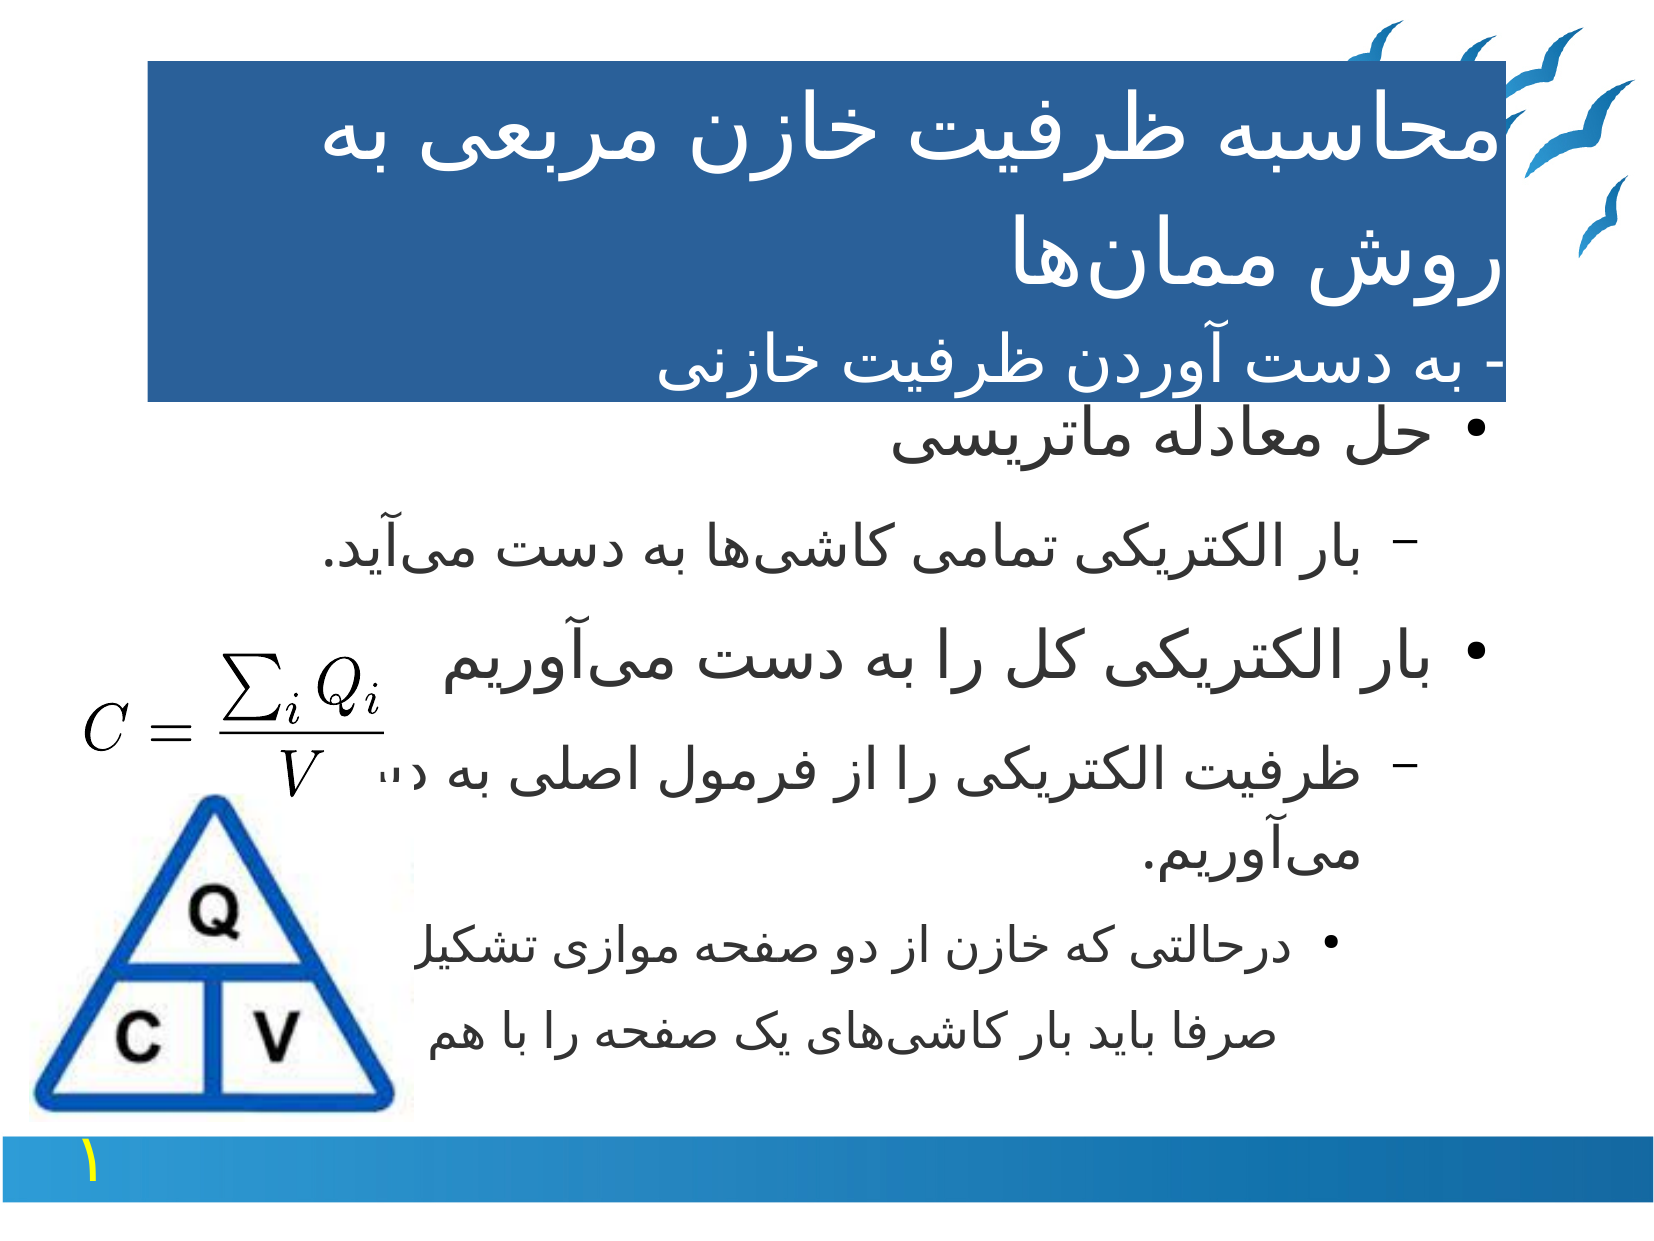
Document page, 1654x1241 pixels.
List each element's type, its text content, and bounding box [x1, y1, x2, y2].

list حل معادله ماتریسی بار الکتریکی تمامی کاشی‌ها به دست می‌آید. بار الکتریکی کل را به دست می‌آوریم ظرفیت الکتریکی را از فرمول اصلی به دست می‌آوریم. درحالتی که خازن از دو صفحه موازی تشکیل شده است، صرفا باید بار کاشی‌های یک صفحه را با هم جمع کرد. [147, 383, 1506, 1109]
text_box ۱۰ [59, 1123, 148, 1241]
title محاسبه ظرفیت خازن مربعی به روش ممان‌ها - به دست آوردن ظرفیت خازنی [147, 123, 1506, 340]
picture [0, 0, 1654, 1241]
text_box [84, 653, 384, 798]
